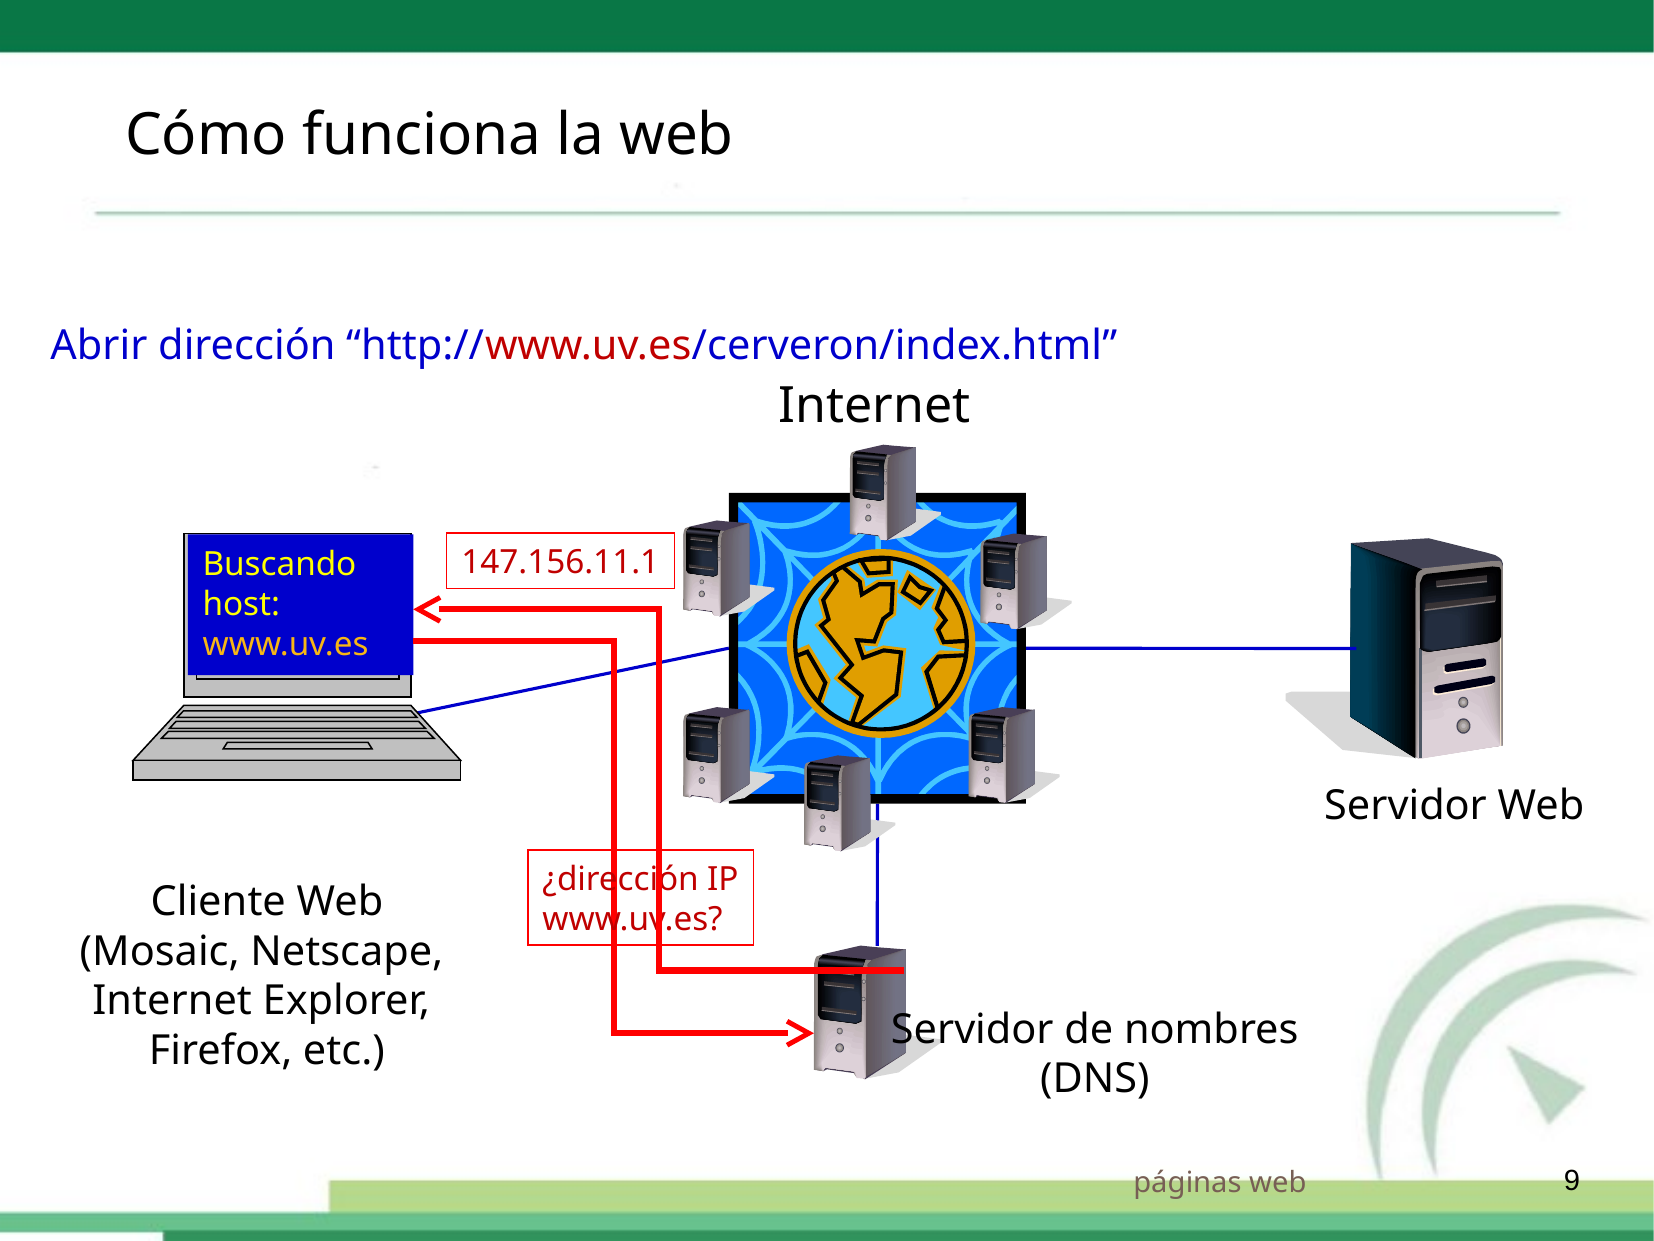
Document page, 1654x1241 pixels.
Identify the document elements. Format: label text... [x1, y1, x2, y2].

text_box Internet [763, 376, 986, 441]
text_box <número> [1345, 1153, 1595, 1229]
text_box ¿dirección IP www.uv.es? [662, 849, 754, 946]
title Cómo funciona la web [110, 41, 1585, 221]
text_box 147.156.11.1 [446, 532, 675, 589]
text_box Cliente Web (Mosaic, Netscape, Internet Explorer, Firefox, etc.) [64, 866, 470, 1081]
text_box Servidor de nombres (DNS) [876, 994, 1314, 1109]
text_box Servidor Web [1309, 770, 1600, 836]
picture [0, 0, 1654, 1241]
text_box Abrir dirección “http://www.uv.es/cerveron/index.html” [35, 309, 1133, 376]
text_box Buscando host: www.uv.es [187, 534, 414, 676]
text_box ¿dirección IP www.uv.es? [527, 849, 656, 946]
text_box [184, 533, 411, 698]
text_box páginas web [110, 1148, 1322, 1215]
text_box [133, 705, 461, 780]
